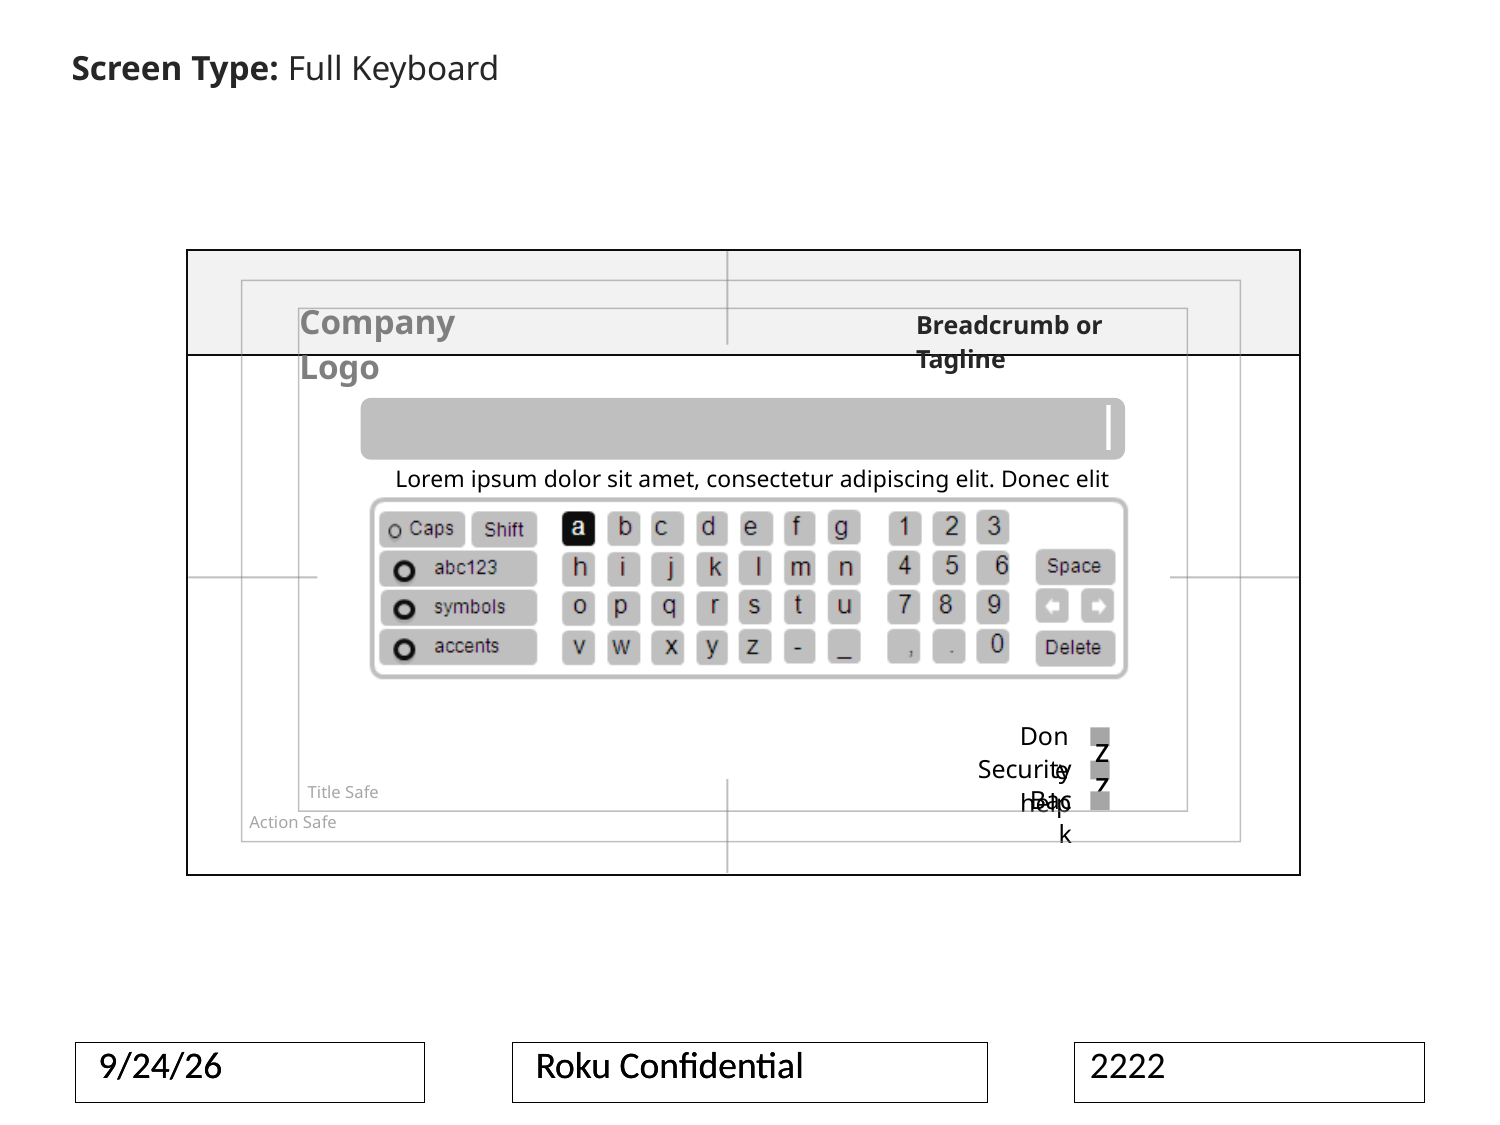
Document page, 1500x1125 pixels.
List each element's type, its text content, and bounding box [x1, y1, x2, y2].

text_box Lorem ipsum dolor sit amet, consectetur adipiscing elit. Donec elit [350, 455, 1125, 499]
text_box [360, 397, 1126, 455]
text_box Company Logo [300, 310, 543, 348]
text_box Back [1003, 775, 1087, 810]
text_box Security help [907, 744, 1087, 791]
picture [367, 496, 1133, 681]
text_box Breadcrumb or Tagline [901, 299, 1199, 346]
text_box z [1090, 760, 1110, 780]
text_box [188, 250, 1299, 356]
text_box z [1090, 727, 1110, 746]
text_box Company Logo [284, 291, 543, 348]
text_box Breadcrumb or Tagline [901, 310, 1186, 346]
text_box Title Safe [292, 772, 453, 814]
text_box Action Safe [234, 803, 395, 845]
slide_number <number><number> [1074, 1042, 1425, 1103]
text_box Screen Type: Full Keyboard [56, 38, 1407, 104]
text_box [1090, 791, 1110, 810]
footer Roku Confidential [512, 1042, 988, 1103]
text_box Back [1003, 812, 1087, 821]
text_box Done [996, 711, 1084, 757]
slide_number 1/11/10 [75, 1042, 425, 1103]
